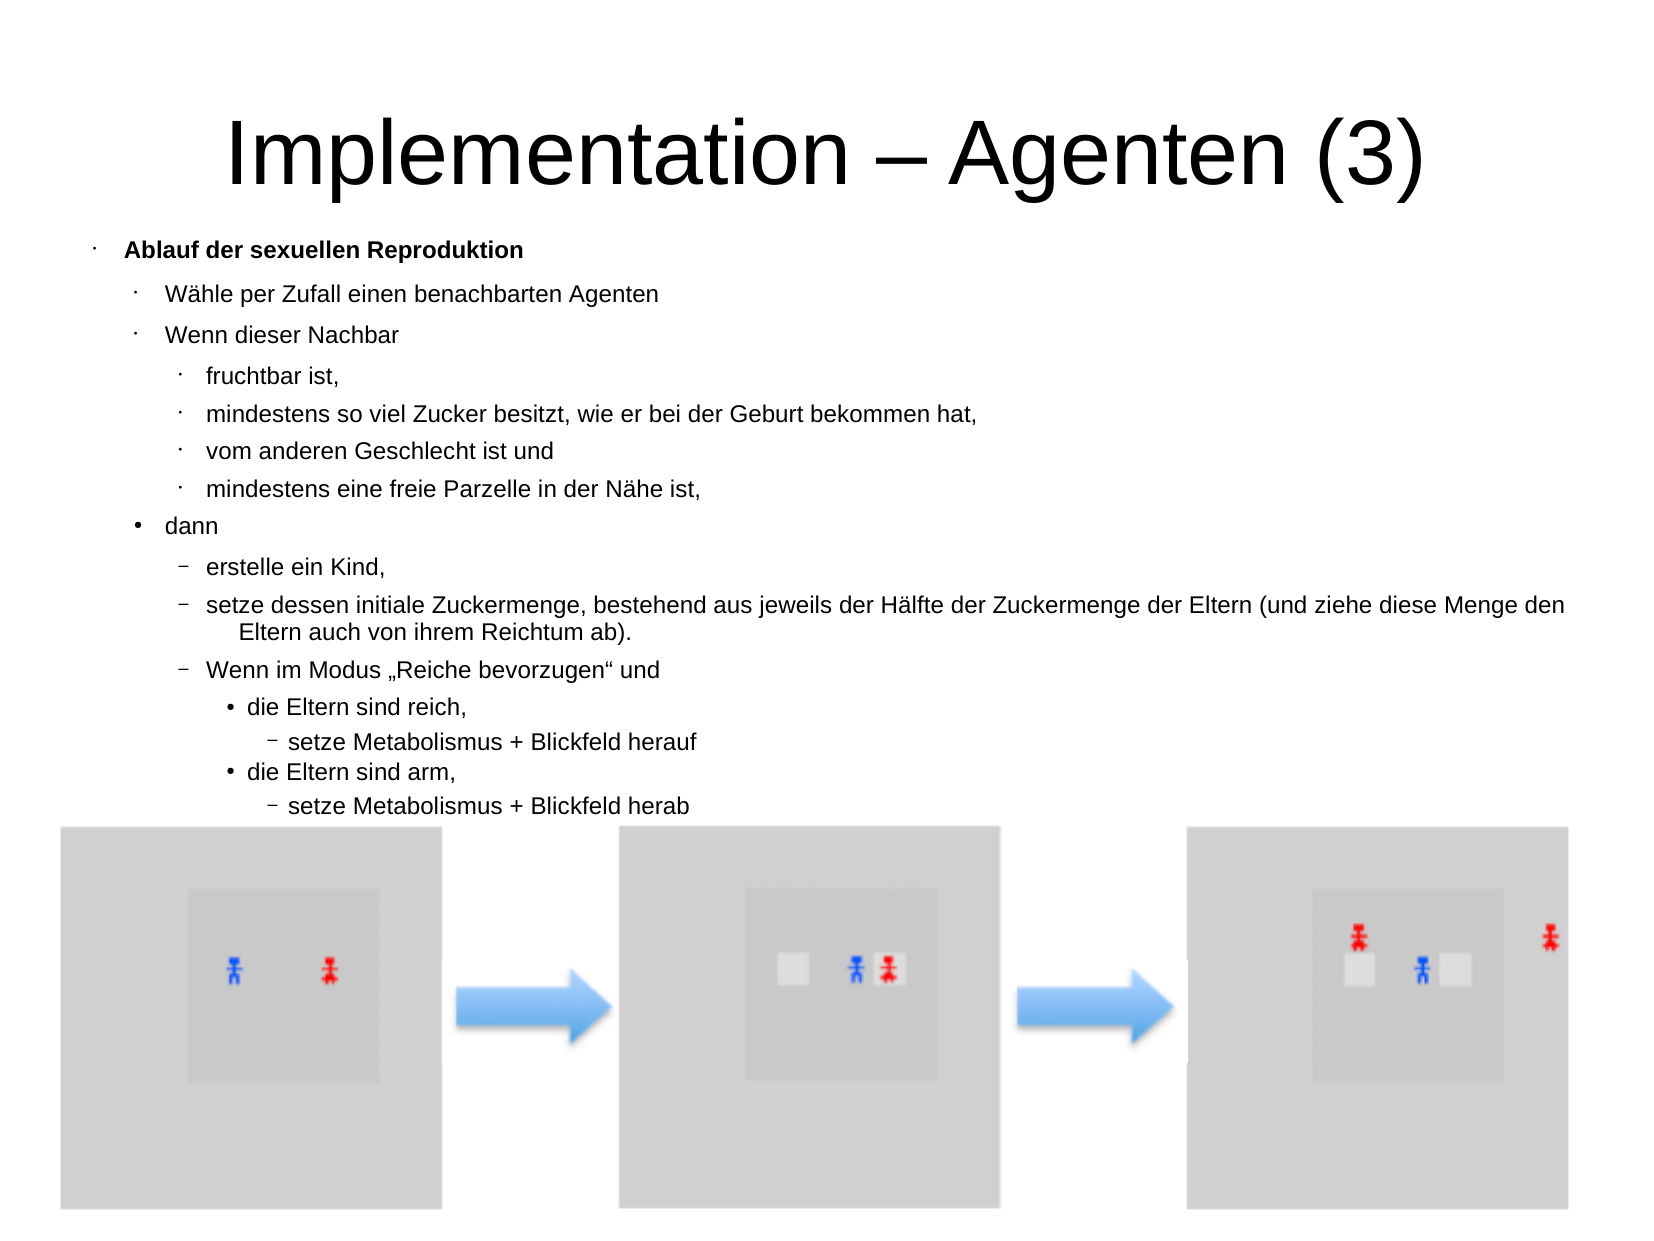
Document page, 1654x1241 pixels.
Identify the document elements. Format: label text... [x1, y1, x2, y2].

picture [59, 825, 1571, 1213]
title Implementation – Agenten (3) [82, 56, 1571, 236]
list Ablauf der sexuellen Reproduktion Wähle per Zufall einen benachbarten Agenten Wenn dieser Nachbar fruchtbar ist, mindestens so viel Zucker besitzt, wie er bei der Geburt bekommen hat, vom anderen Geschlecht ist und mindestens eine freie Parzelle in der Nähe ist, dann erstelle ein Kind, setze dessen initiale Zuckermenge, bestehend aus jeweils der Hälfte der Zuckermenge der Eltern (und ziehe diese Menge den Eltern auch von ihrem Reichtum ab). Wenn im Modus „Reiche bevorzugen“ und die Eltern sind reich, setze Metabolismus + Blickfeld herauf die Eltern sind arm, setze Metabolismus + Blickfeld herab [82, 236, 1571, 827]
